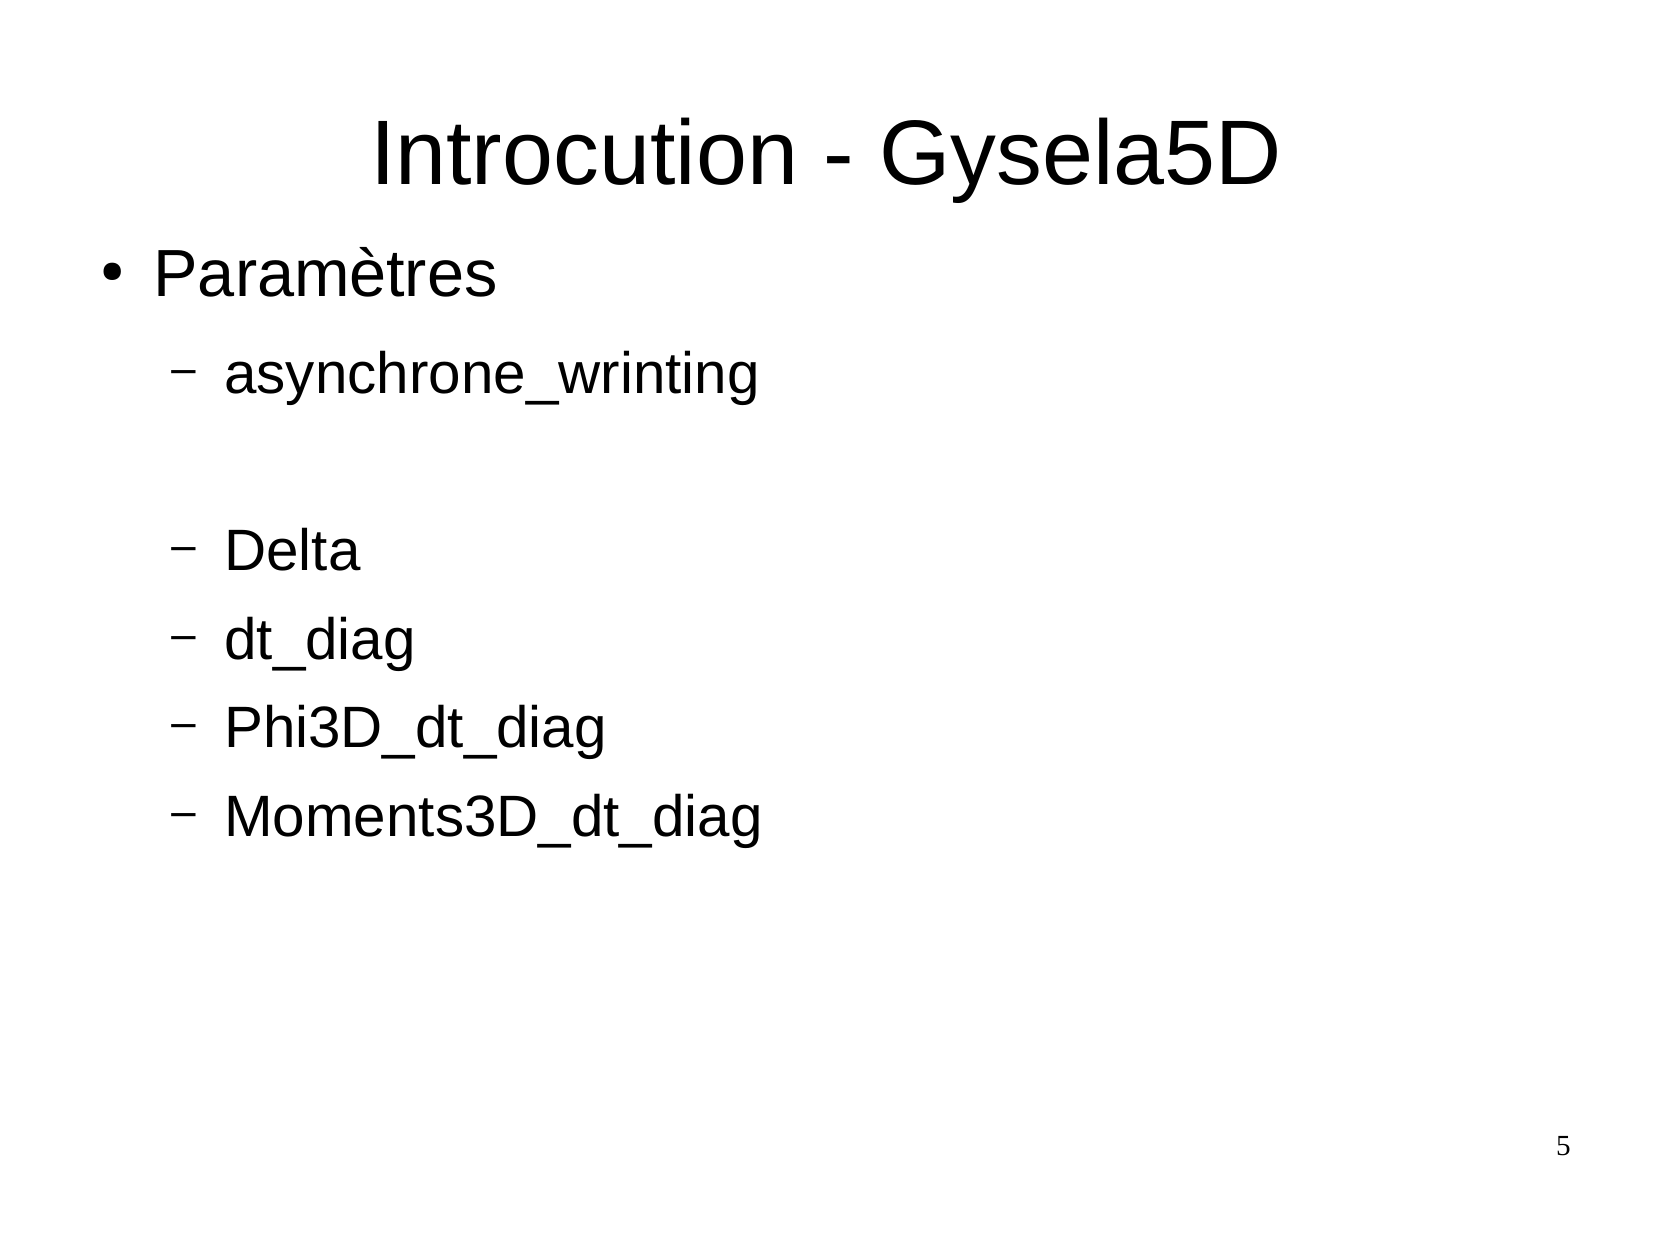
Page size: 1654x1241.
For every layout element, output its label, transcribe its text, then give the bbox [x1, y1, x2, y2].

list Paramètres asynchrone_wrinting Delta dt_diag Phi3D_dt_diag Moments3D_dt_diag [82, 236, 1595, 1146]
title Introcution - Gysela5D [82, 49, 1571, 236]
